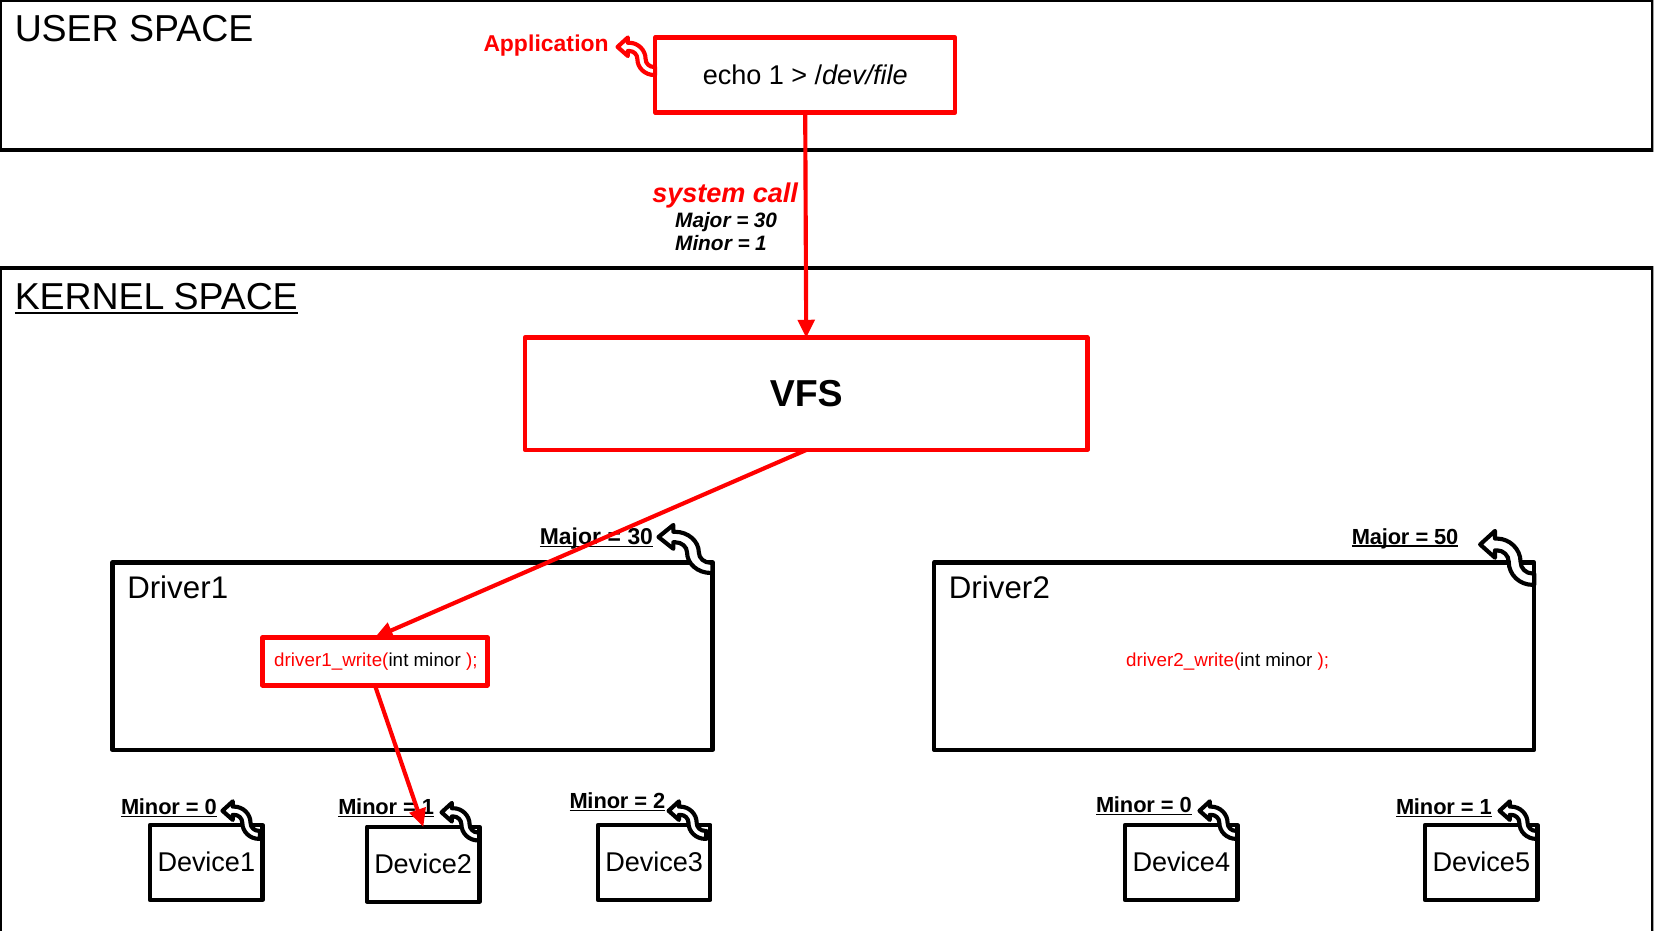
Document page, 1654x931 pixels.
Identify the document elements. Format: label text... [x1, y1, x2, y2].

text_box [232, 801, 261, 839]
text_box KERNEL SPACE [557, 543, 689, 562]
text_box echo 1 > /dev/file [655, 37, 956, 113]
text_box Minor = 1 [413, 787, 449, 827]
text_box [668, 801, 707, 839]
text_box Minor = 0 [1081, 785, 1207, 826]
text_box Device4 [1124, 825, 1238, 901]
text_box Minor = 1 [323, 787, 422, 827]
text_box Major = 50 [1337, 517, 1474, 557]
text_box [1499, 801, 1538, 839]
text_box VFS [524, 337, 1088, 450]
text_box [669, 524, 713, 574]
text_box Application [468, 23, 624, 64]
text_box [262, 637, 488, 686]
text_box Device3 [597, 825, 711, 901]
text_box Device5 [1424, 825, 1538, 901]
text_box Minor = 2 [554, 781, 681, 821]
text_box Driver2 driver2_write(int minor ); [934, 562, 1535, 750]
text_box Device2 [366, 826, 480, 902]
text_box Minor = 1 [1381, 787, 1507, 827]
text_box Major = 30 [525, 516, 646, 557]
text_box Driver1 driver1_write(int minor ); [378, 562, 713, 750]
text_box [1480, 530, 1535, 585]
text_box KERNEL SPACE [0, 268, 1654, 931]
text_box USER SPACE [0, 0, 1654, 151]
text_box Device1 [149, 825, 263, 901]
text_box system call Major = 30 Minor = 1 [637, 170, 813, 263]
text_box Driver1 driver1_write(int minor ); [112, 562, 541, 750]
text_box Minor = 0 [106, 787, 232, 827]
text_box [1199, 801, 1238, 839]
text_box [441, 802, 480, 841]
text_box [624, 37, 656, 76]
text_box Major = 30 [568, 516, 669, 557]
